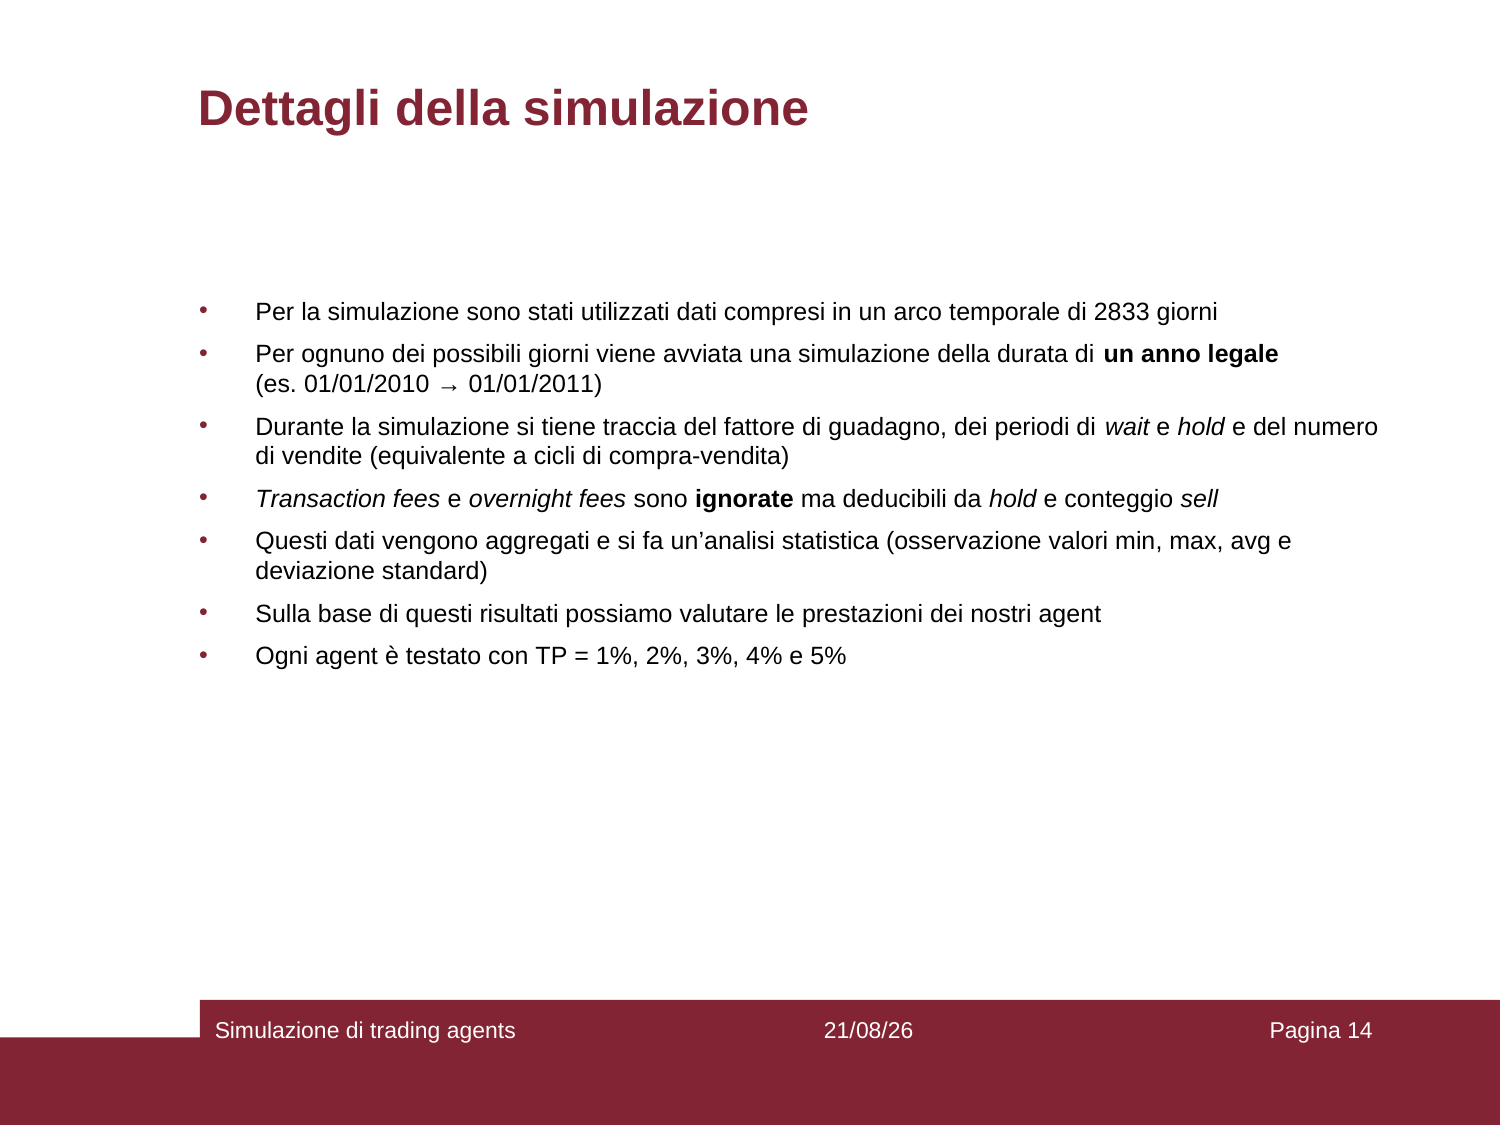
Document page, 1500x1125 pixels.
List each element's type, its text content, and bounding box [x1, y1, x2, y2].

title Dettagli della simulazione [183, 67, 1400, 150]
list Per la simulazione sono stati utilizzati dati compresi in un arco temporale di 2833 giorni Per ognuno dei possibili giorni viene avviata una simulazione della durata di un anno legale (es. 01/01/2010 → 01/01/2011) Durante la simulazione si tiene traccia del fattore di guadagno, dei periodi di wait e hold e del numero di vendite (equivalente a cicli di compra-vendita) Transaction fees e overnight fees sono ignorate ma deducibili da hold e conteggio sell Questi dati vengono aggregati e si fa un’analisi statistica (osservazione valori min, max, avg e deviazione standard) Sulla base di questi risultati possiamo valutare le prestazioni dei nostri agent Ogni agent è testato con TP = 1%, 2%, 3%, 4% e 5% [184, 287, 1400, 950]
